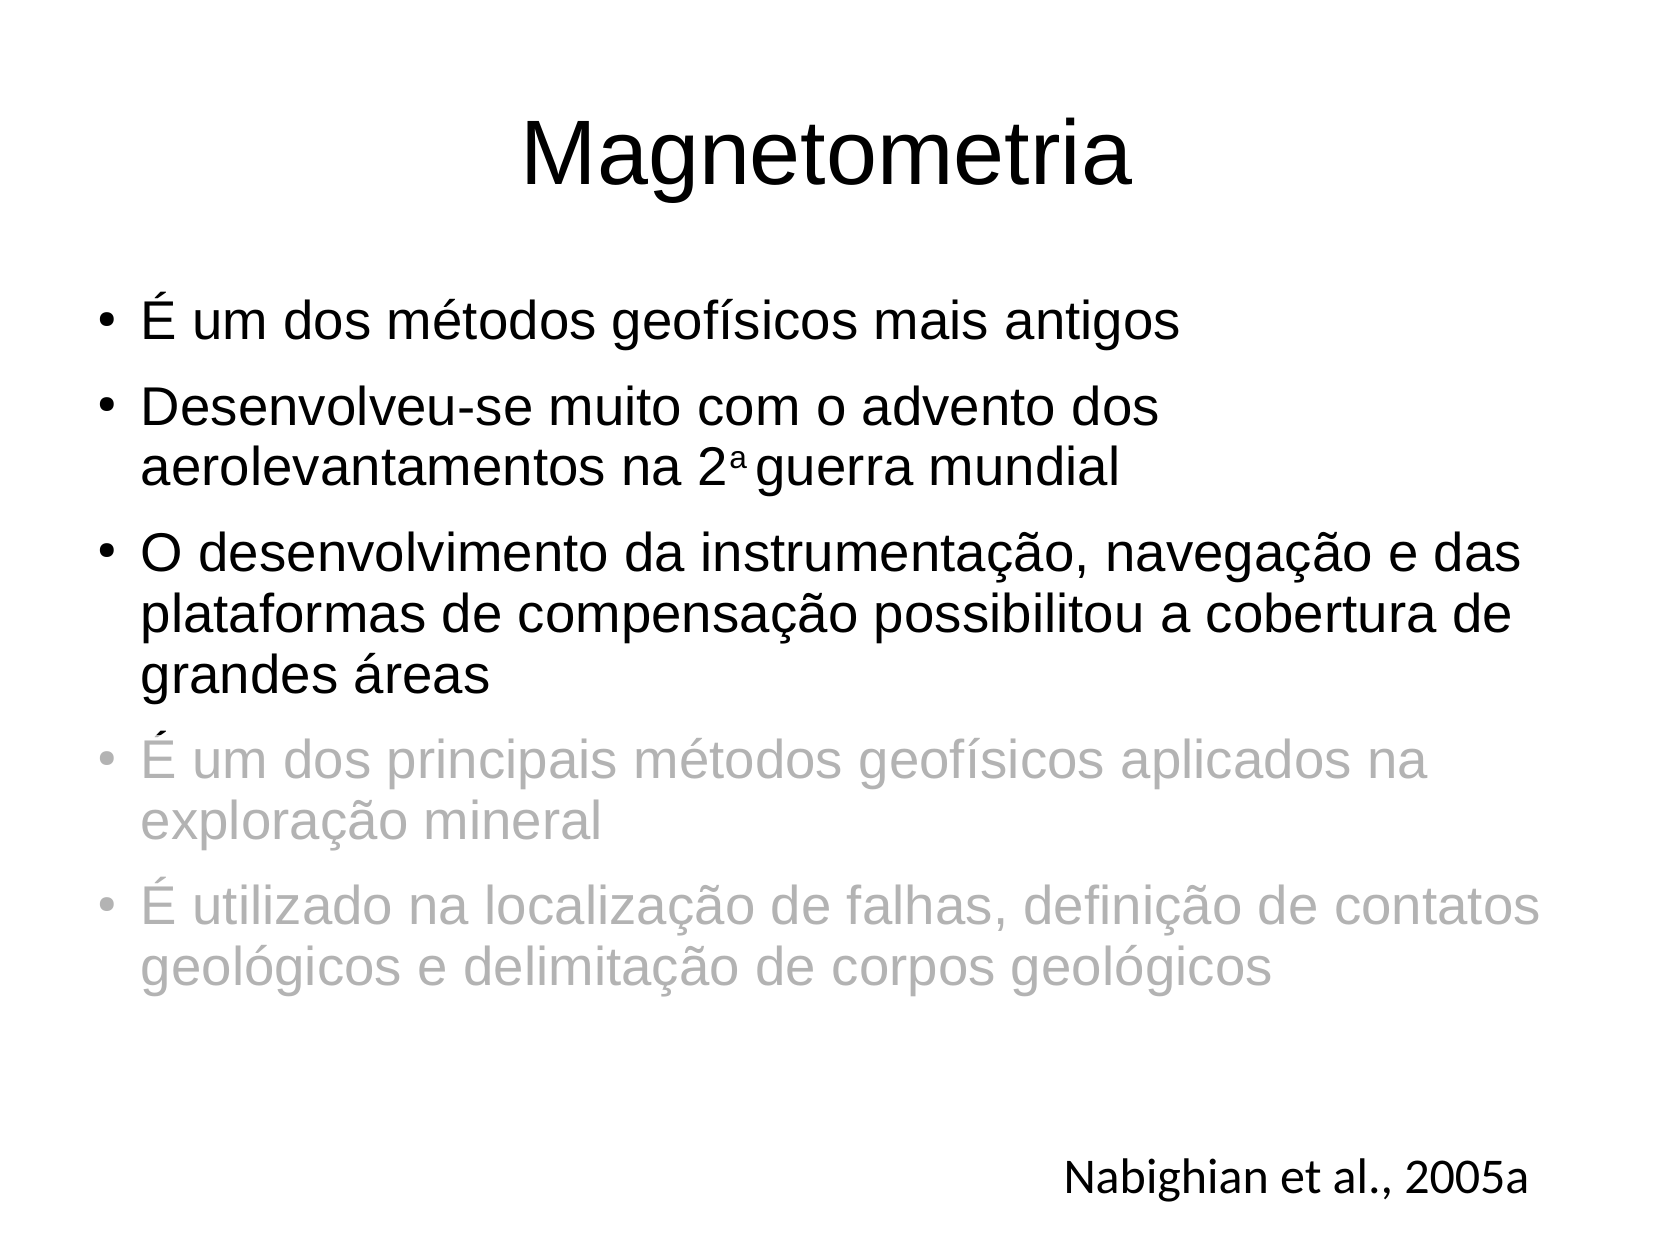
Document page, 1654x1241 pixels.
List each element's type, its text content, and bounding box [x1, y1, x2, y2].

text_box [66, 735, 1571, 1036]
list É um dos métodos geofísicos mais antigos Desenvolveu-se muito com o advento dos aerolevantamentos na 2a guerra mundial O desenvolvimento da instrumentação, navegação e das plataformas de compensação possibilitou a cobertura de grandes áreas É um dos principais métodos geofísicos aplicados na exploração mineral É utilizado na localização de falhas, definição de contatos geológicos e delimitação de corpos geológicos [82, 290, 1571, 735]
text_box Nabighian et al., 2005a [960, 1149, 1633, 1223]
title Magnetometria [82, 49, 1571, 257]
